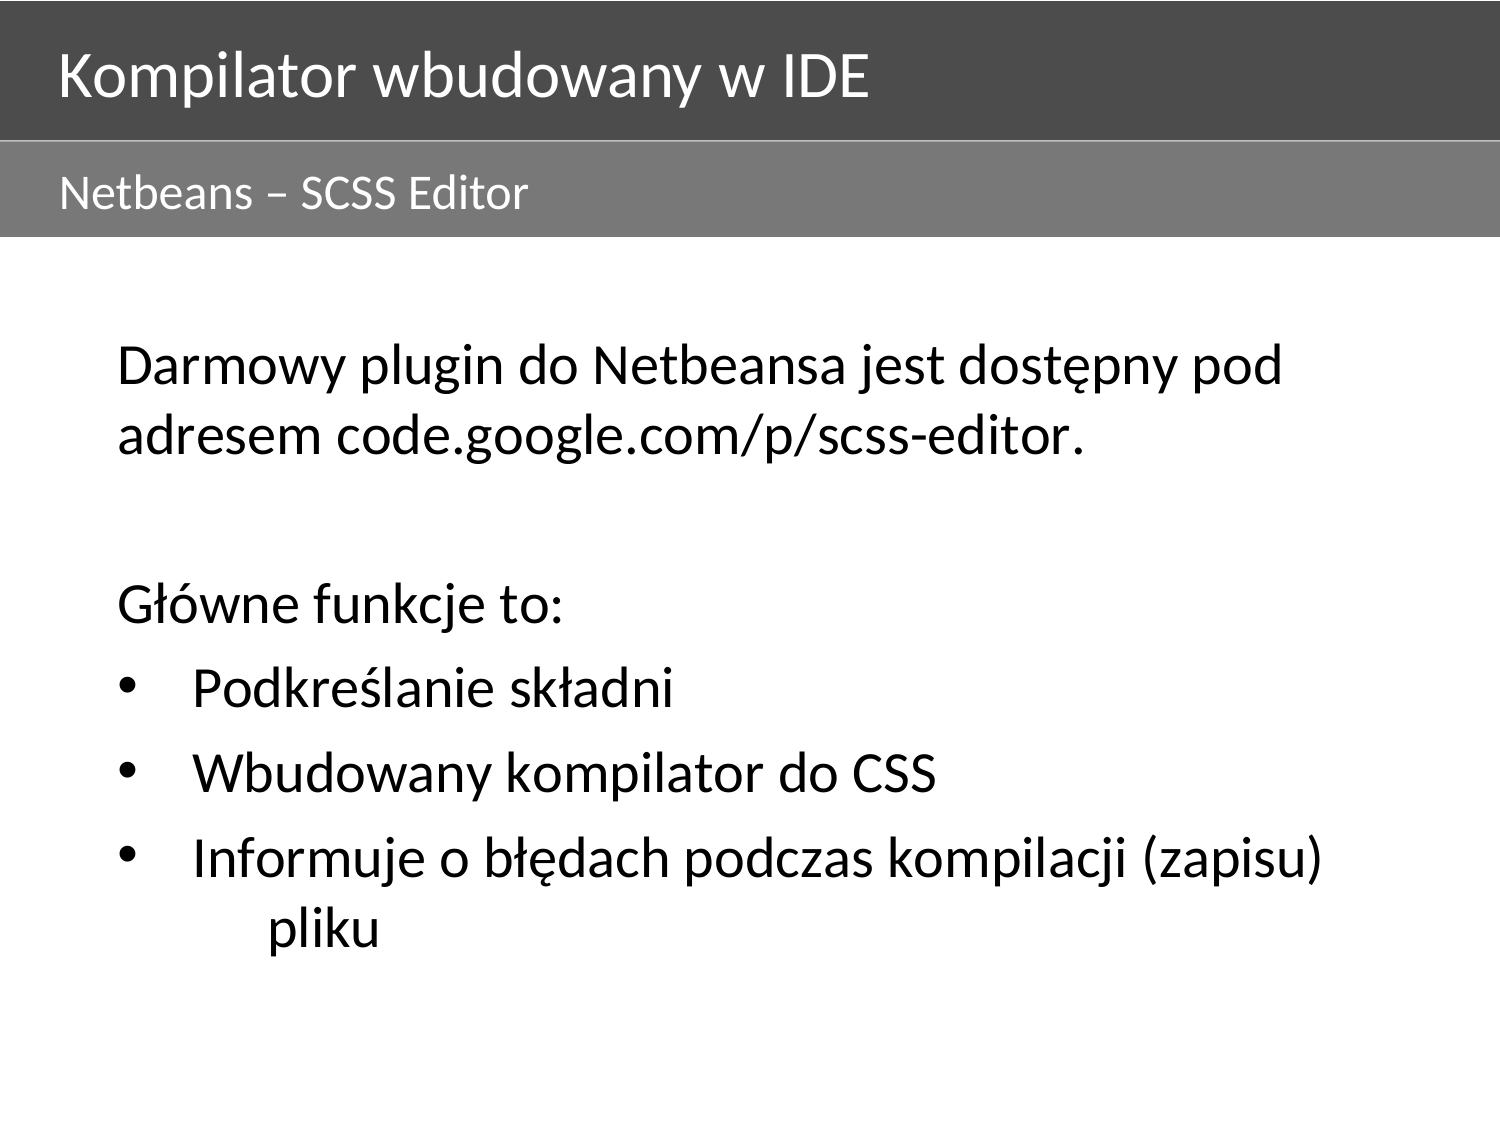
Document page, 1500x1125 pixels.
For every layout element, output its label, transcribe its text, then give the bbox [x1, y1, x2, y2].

subtitle Darmowy plugin do Netbeansa jest dostępny pod adresem code.google.com/p/scss-editor. Główne funkcje to: Podkreślanie składni Wbudowany kompilator do CSS Informuje o błędach podczas kompilacji (zapisu) pliku [0, 237, 1500, 971]
text_box Kompilator wbudowany w IDE [0, 1, 1500, 140]
text_box Netbeans – SCSS Editor [0, 141, 1500, 237]
